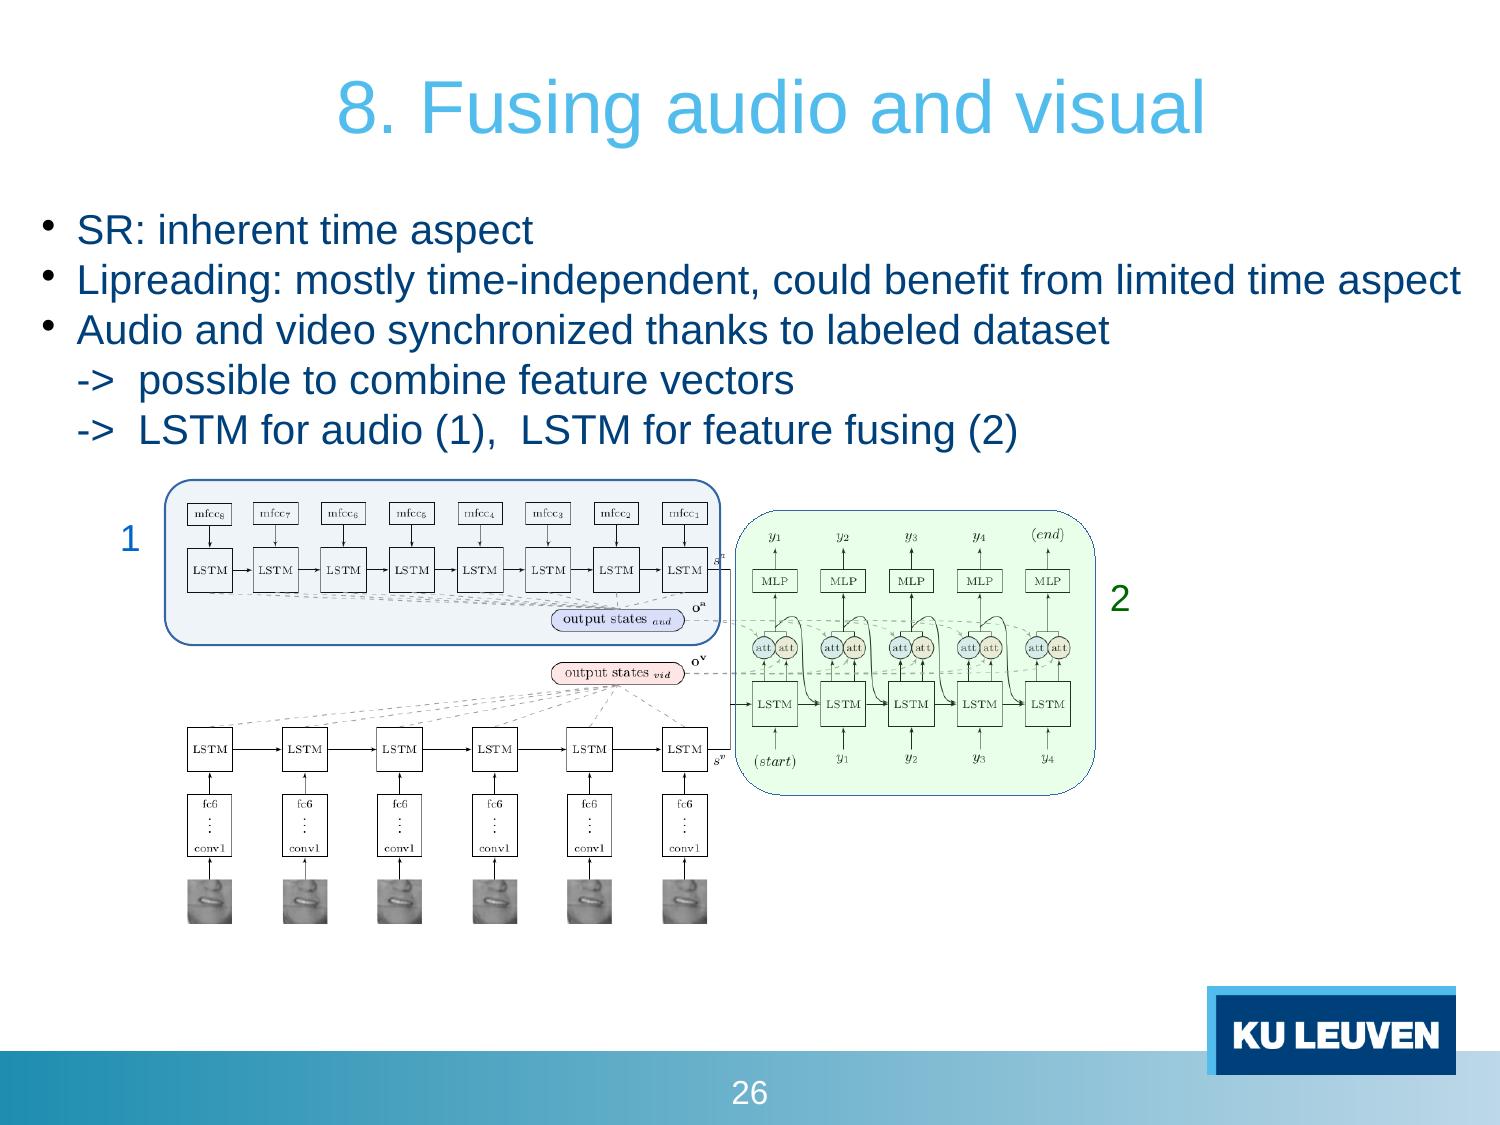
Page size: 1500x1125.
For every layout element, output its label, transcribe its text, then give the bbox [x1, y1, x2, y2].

text_box [165, 479, 721, 646]
picture [1207, 986, 1456, 1051]
text_box 2 [1095, 570, 1216, 627]
text_box 1 [105, 510, 166, 567]
text_box <number> [0, 1051, 1500, 1125]
text_box 8. Fusing audio and visual [88, 29, 1456, 158]
picture [179, 494, 1081, 931]
text_box [735, 510, 1096, 796]
text_box SR: inherent time aspect Lipreading: mostly time-independent, could benefit from limited time aspect Audio and video synchronized thanks to labeled dataset -> possible to combine feature vectors -> LSTM for audio (1), LSTM for feature fusing (2) [41, 158, 1483, 945]
